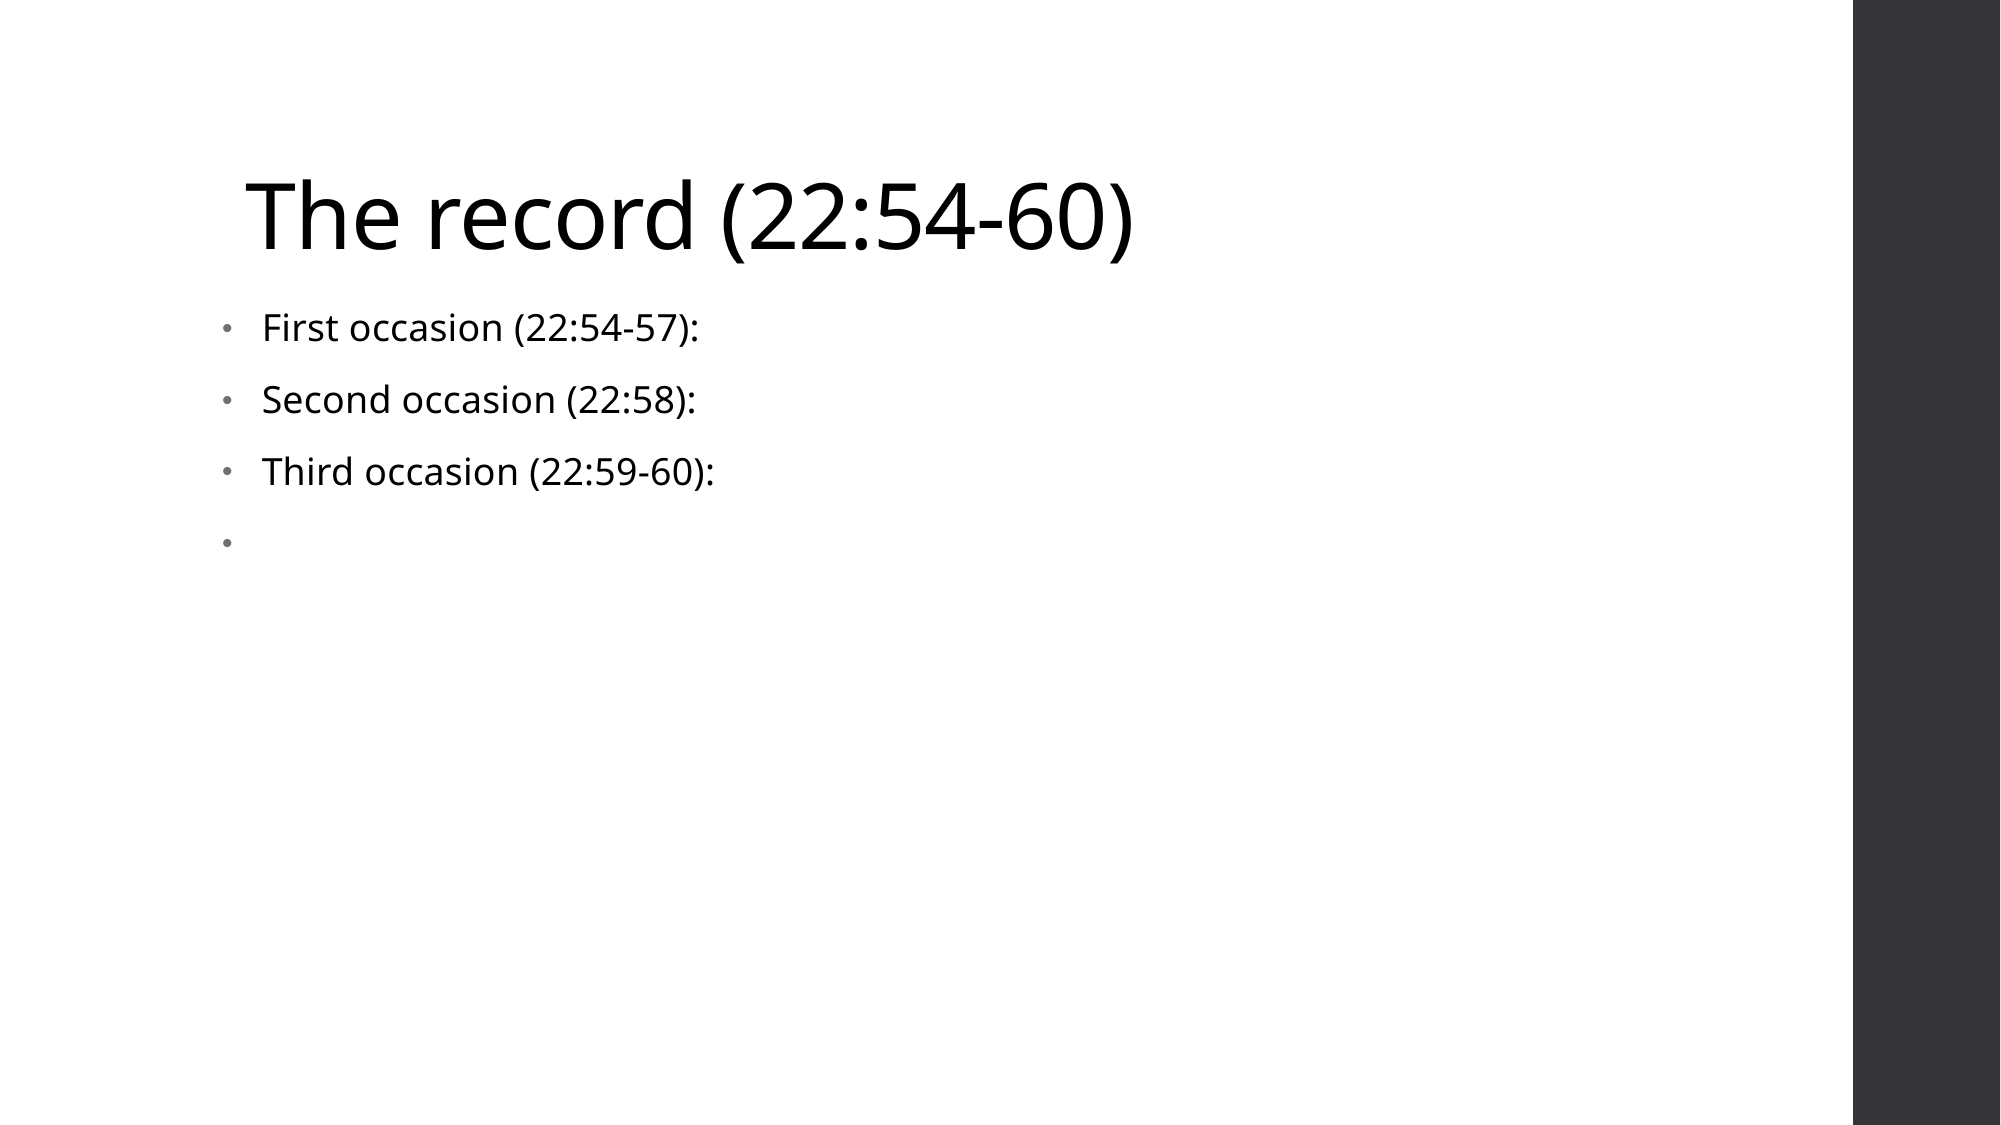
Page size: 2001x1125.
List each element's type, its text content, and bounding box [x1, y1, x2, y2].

list First occasion (22:54-57): Second occasion (22:58): Third occasion (22:59-60): [206, 299, 1617, 1014]
title The record (22:54-60) [206, 60, 1797, 278]
